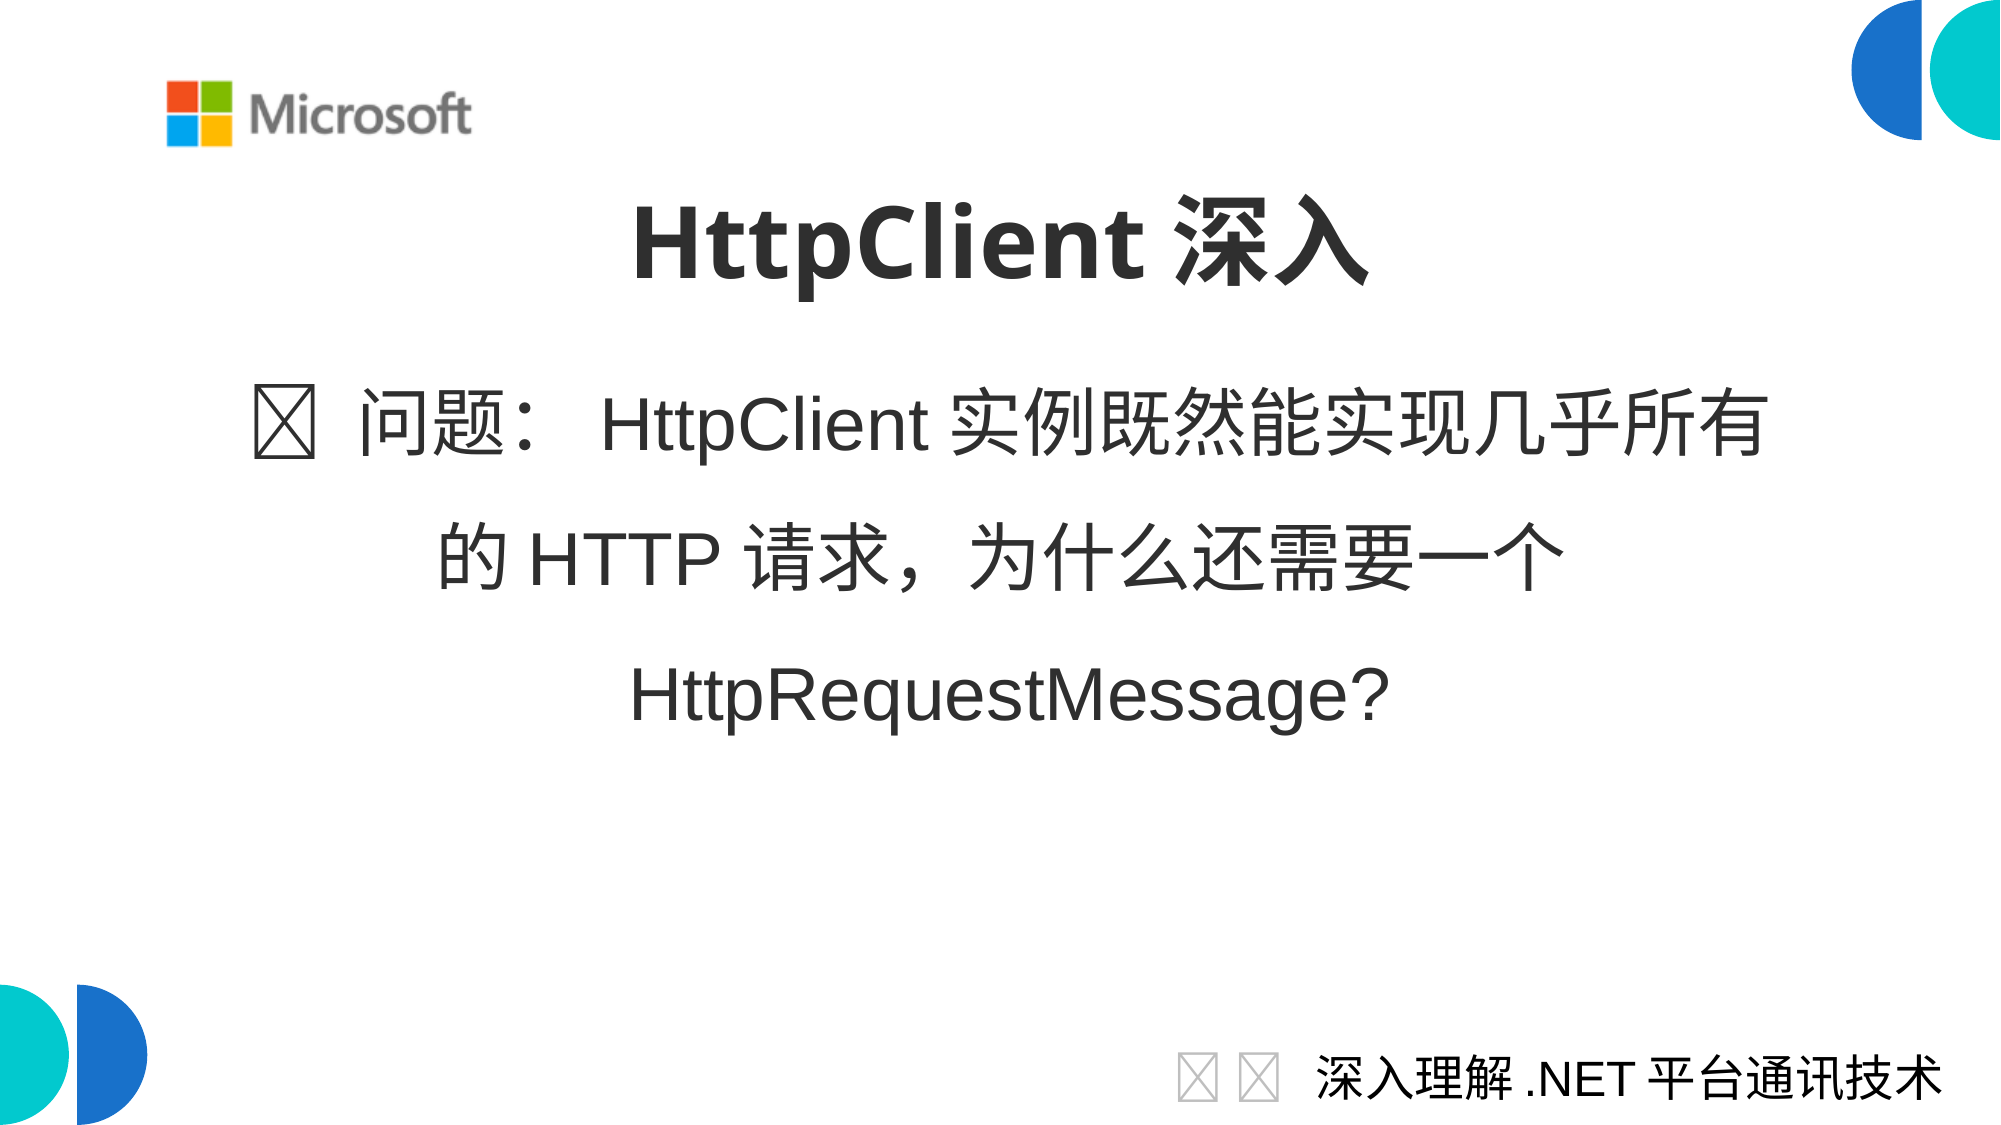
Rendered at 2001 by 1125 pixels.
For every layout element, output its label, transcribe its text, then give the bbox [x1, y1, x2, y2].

text_box 🚀 问题：HttpClient实例既然能实现几乎所有的HTTP请求，为什么还需要一个HttpRequestMessage? [216, 323, 1803, 536]
subtitle 🚀 🚀 深入理解.NET平台通讯技术 [1173, 1046, 1952, 1107]
picture [85, 41, 552, 189]
title HttpClient深入 [138, 145, 1862, 332]
